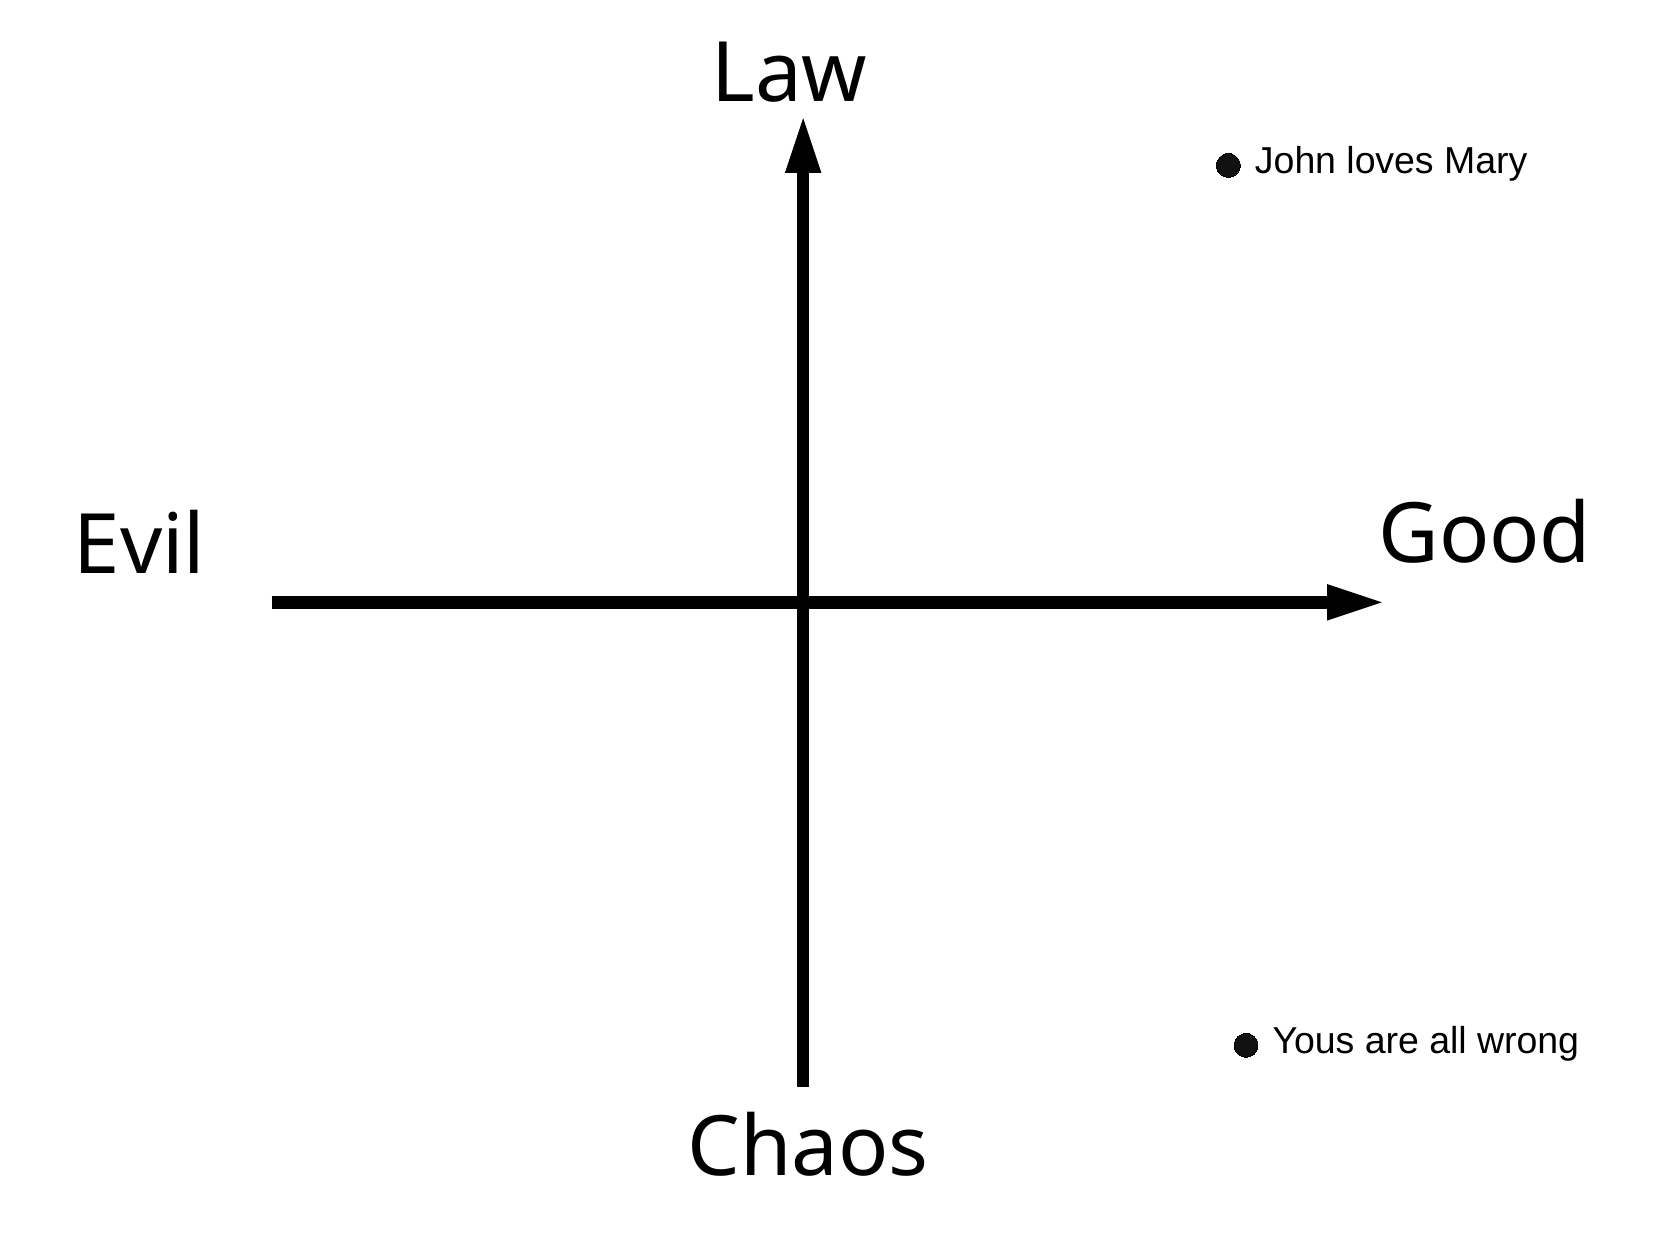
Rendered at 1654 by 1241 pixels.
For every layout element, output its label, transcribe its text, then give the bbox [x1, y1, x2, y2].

text_box Yous are all wrong [1257, 1012, 1607, 1111]
text_box Law [696, 4, 898, 154]
text_box Good [1364, 466, 1630, 616]
text_box Evil [59, 477, 249, 626]
text_box [1216, 153, 1240, 178]
text_box Chaos [673, 1079, 957, 1241]
text_box John loves Mary [1240, 132, 1560, 189]
text_box [1234, 1033, 1257, 1058]
